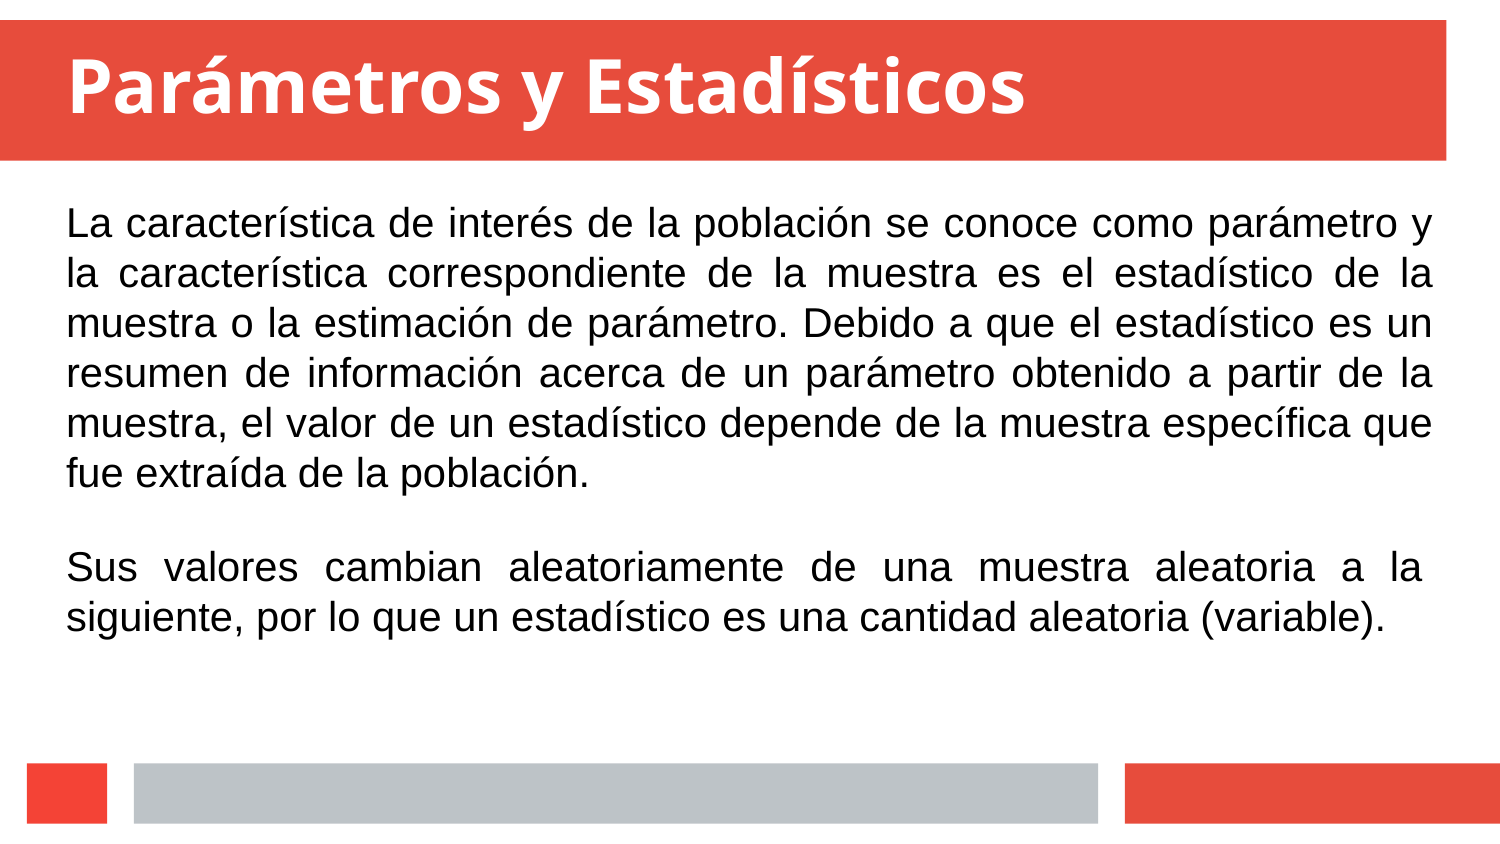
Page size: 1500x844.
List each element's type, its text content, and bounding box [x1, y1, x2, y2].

list La característica de interés de la población se conoce como parámetro y la característica correspondiente de la muestra es el estadístico de la muestra o la estimación de parámetro. Debido a que el estadístico es un resumen de información acerca de un parámetro obtenido a partir de la muestra, el valor de un estadístico depende de la muestra específica que fue extraída de la población. [53, 183, 1447, 511]
list Sus valores cambian aleatoriamente de una muestra aleatoria a la siguiente, por lo que un estadístico es una cantidad aleatoria (variable). [53, 527, 1436, 777]
title Parámetros y Estadísticos [53, 40, 1447, 141]
